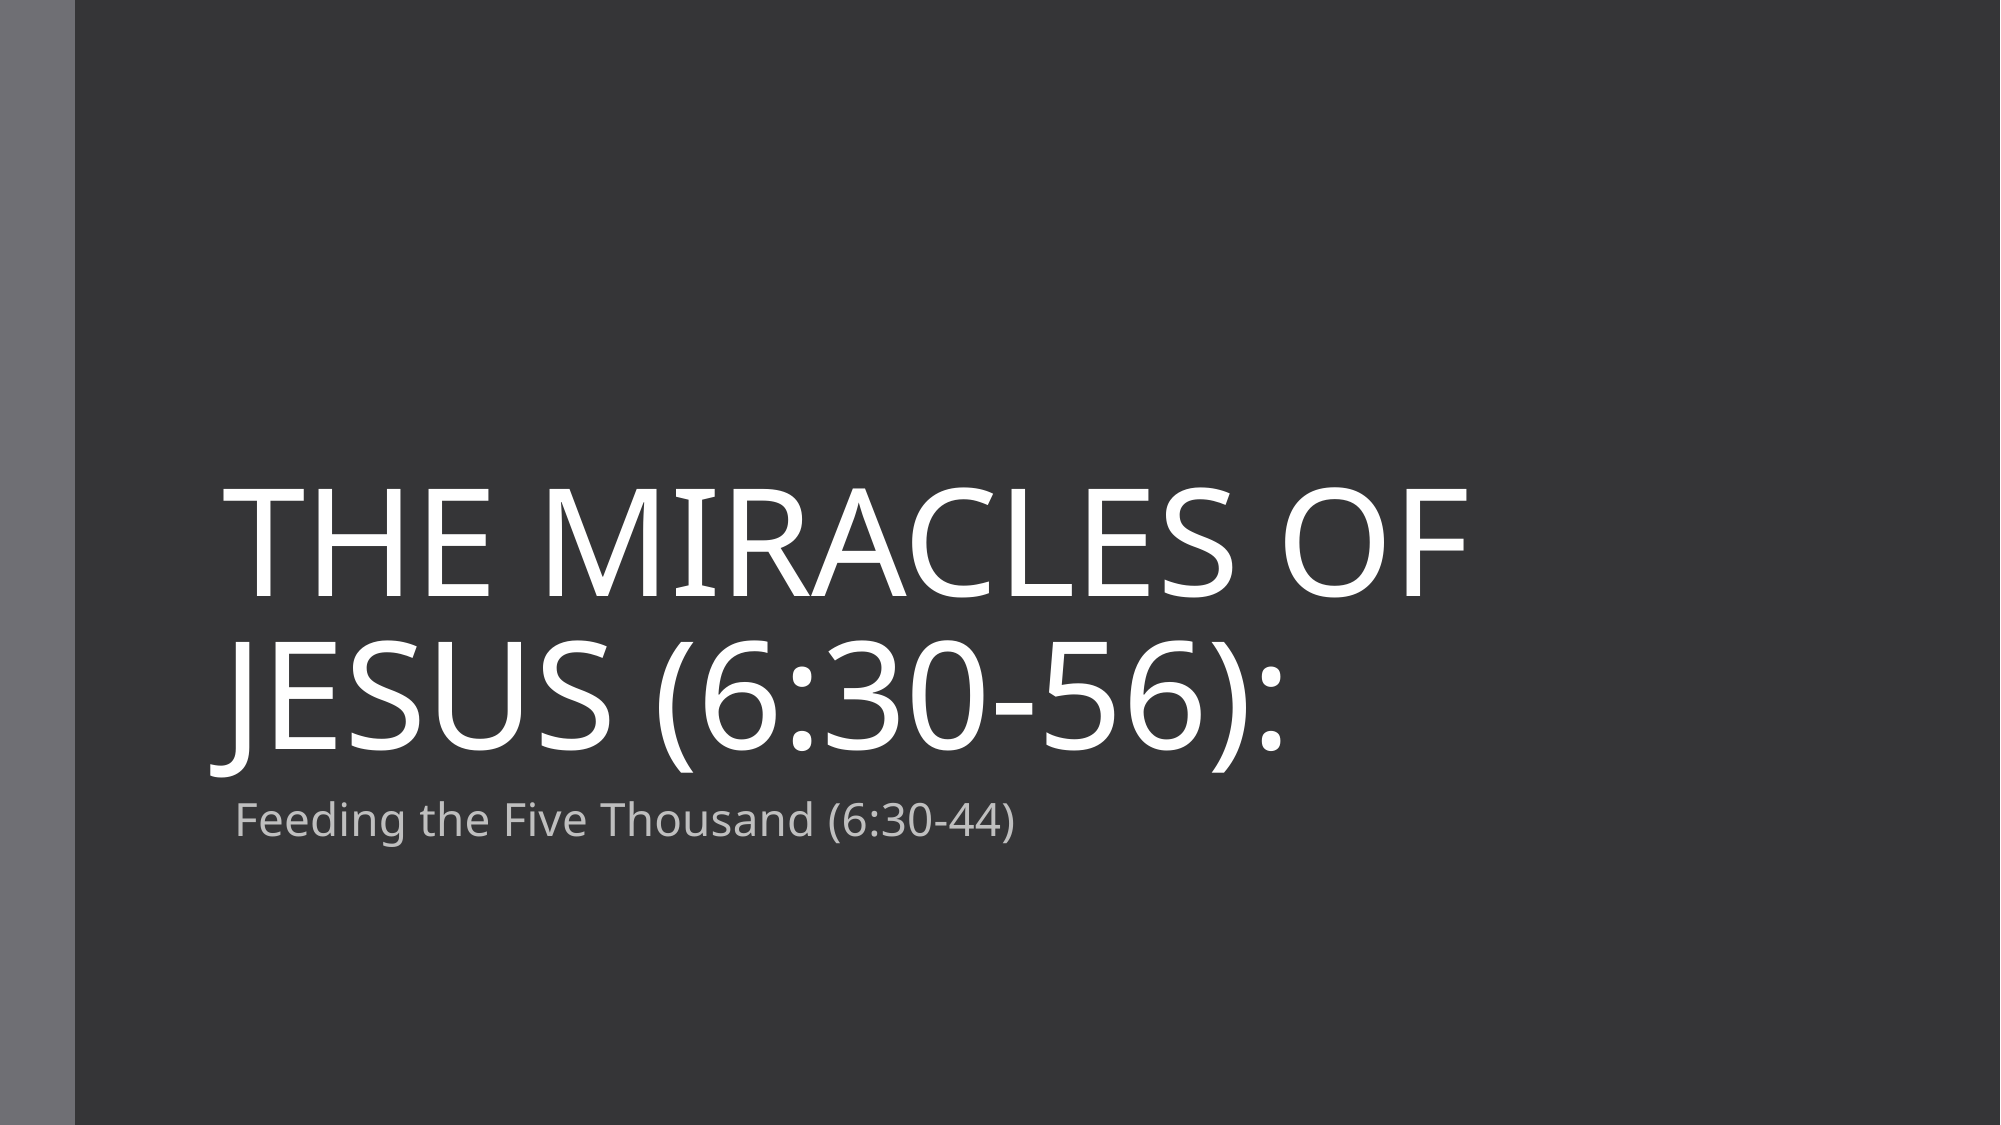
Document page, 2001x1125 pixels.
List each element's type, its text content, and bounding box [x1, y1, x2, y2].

subtitle Feeding the Five Thousand (6:30-44) [206, 787, 1752, 1066]
title THE MIRACLES OF JESUS (6:30-56): [206, 124, 1752, 787]
